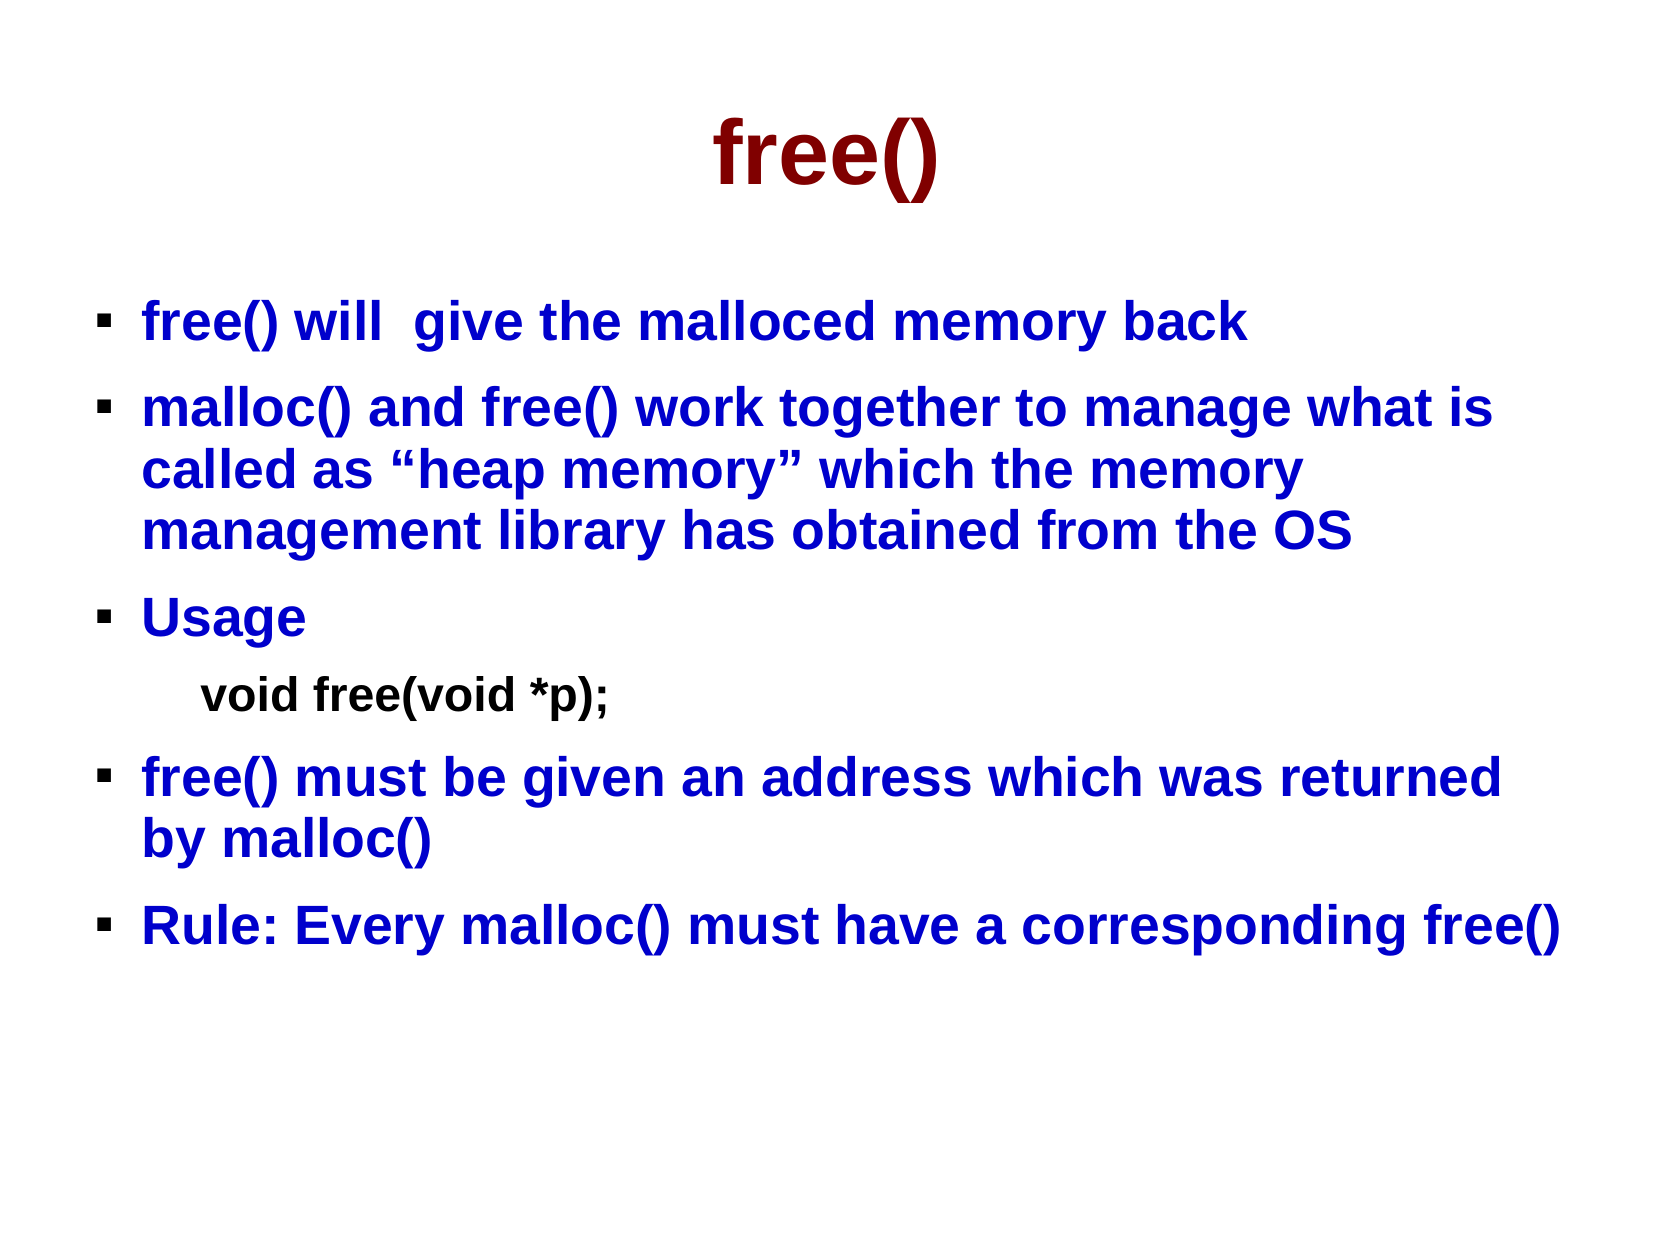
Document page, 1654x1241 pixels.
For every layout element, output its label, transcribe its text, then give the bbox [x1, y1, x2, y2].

list free() will give the malloced memory back malloc() and free() work together to manage what is called as “heap memory” which the memory management library has obtained from the OS Usage void free(void *p); free() must be given an address which was returned by malloc() Rule: Every malloc() must have a corresponding free() [82, 290, 1571, 1010]
title free() [82, 49, 1571, 257]
